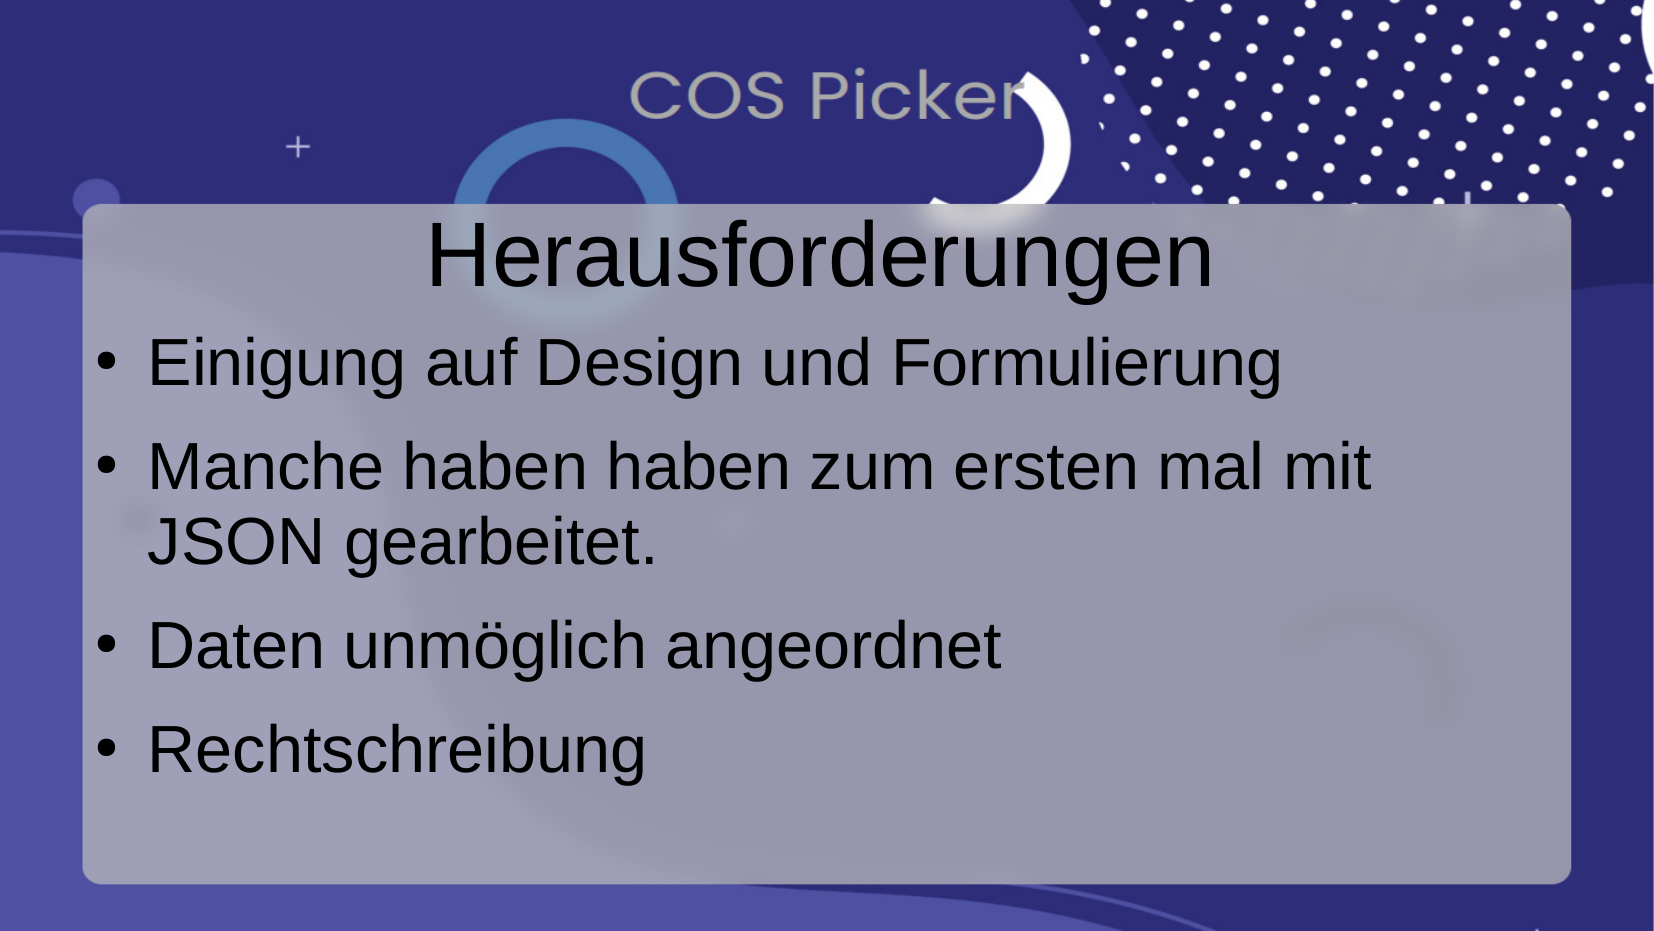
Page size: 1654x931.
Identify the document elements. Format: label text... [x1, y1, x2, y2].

picture [0, 0, 1654, 931]
title Herausforderungen [76, 177, 1565, 324]
list Einigung auf Design und Formulierung Manche haben haben zum ersten mal mit JSON gearbeitet. Daten unmöglich angeordnet Rechtschreibung [76, 324, 1565, 865]
